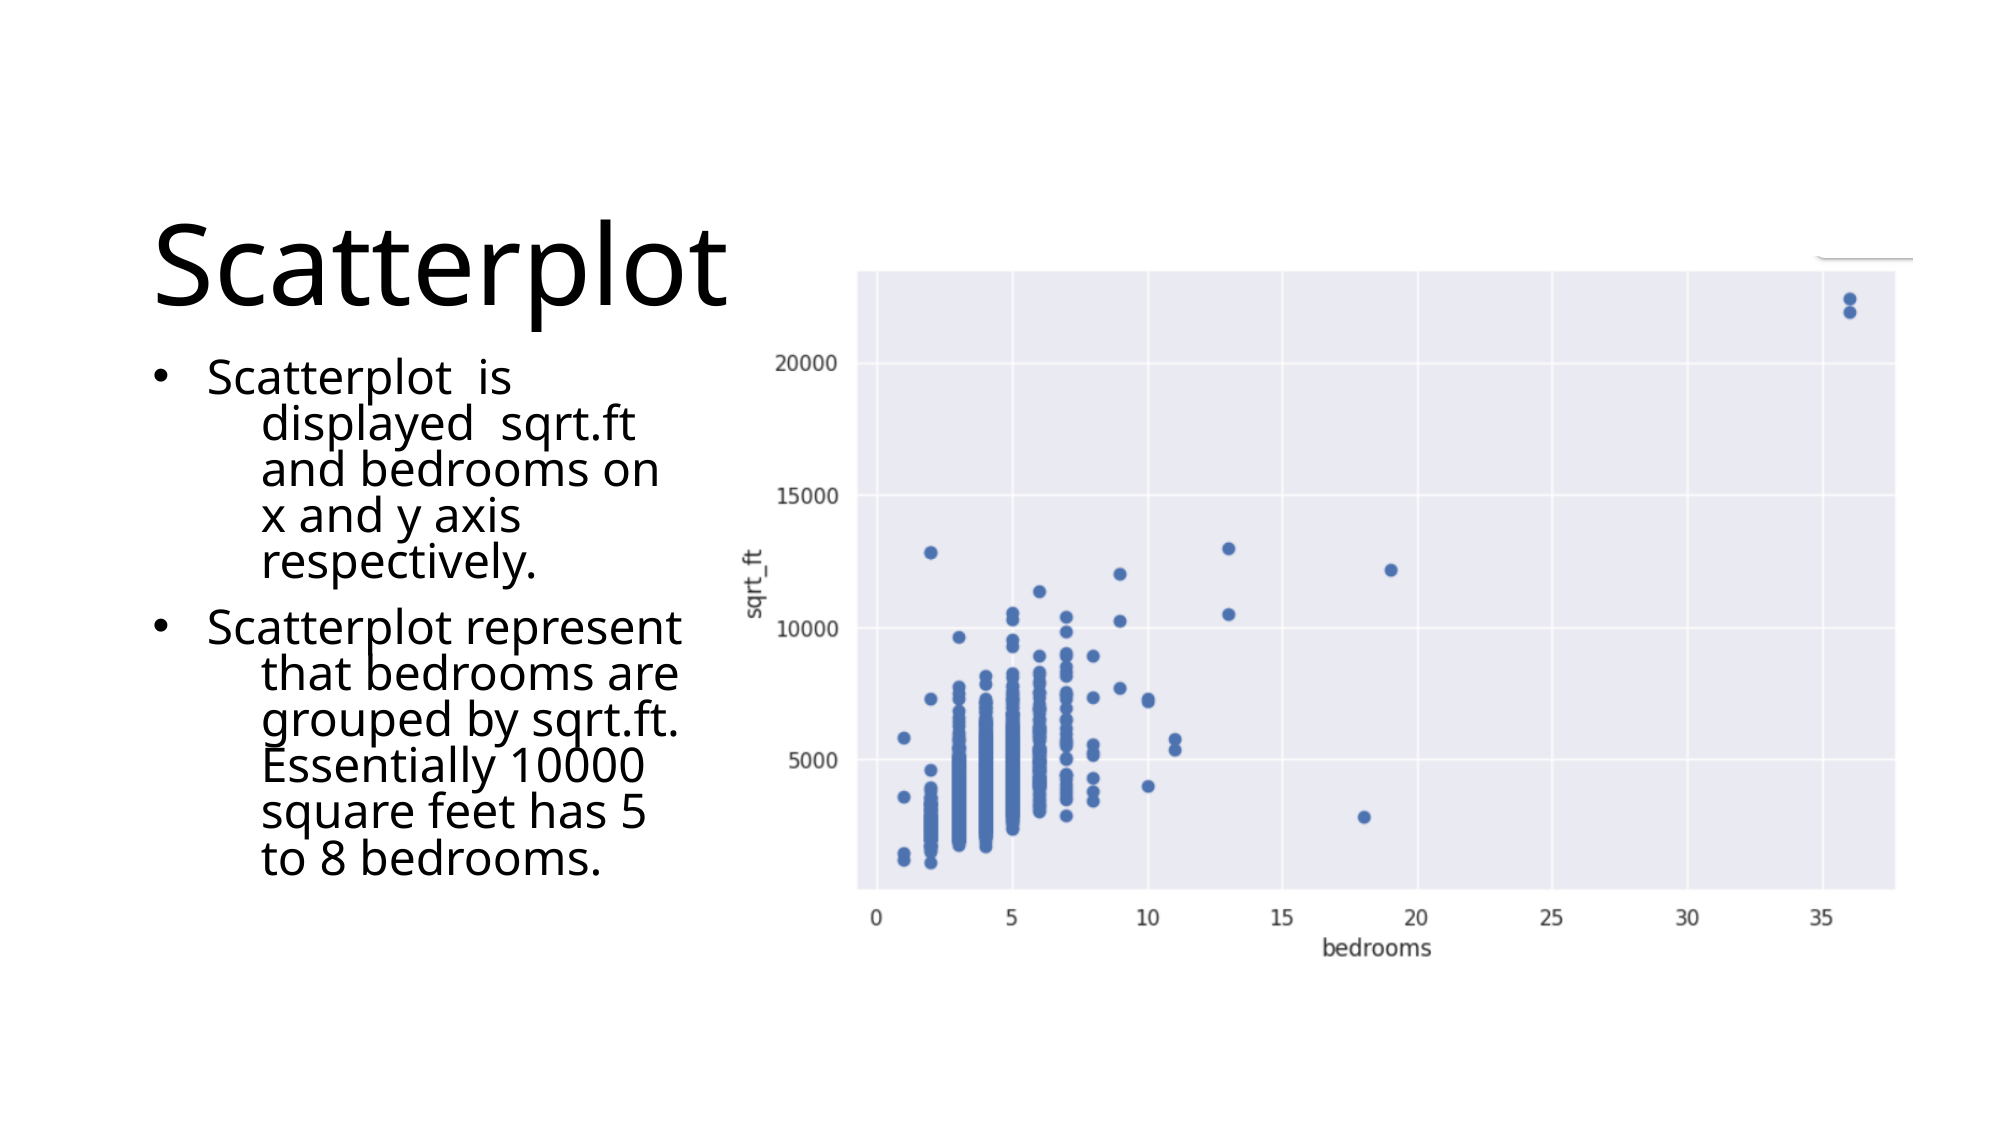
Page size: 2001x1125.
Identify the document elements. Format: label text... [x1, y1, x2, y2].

picture [729, 256, 1913, 977]
list Scatterplot is displayed sqrt.ft and bedrooms on x and y axis respectively. Scatterplot represent that bedrooms are grouped by sqrt.ft. Essentially 10000 square feet has 5 to 8 bedrooms. [137, 350, 704, 963]
title Scatterplot [137, 75, 783, 338]
